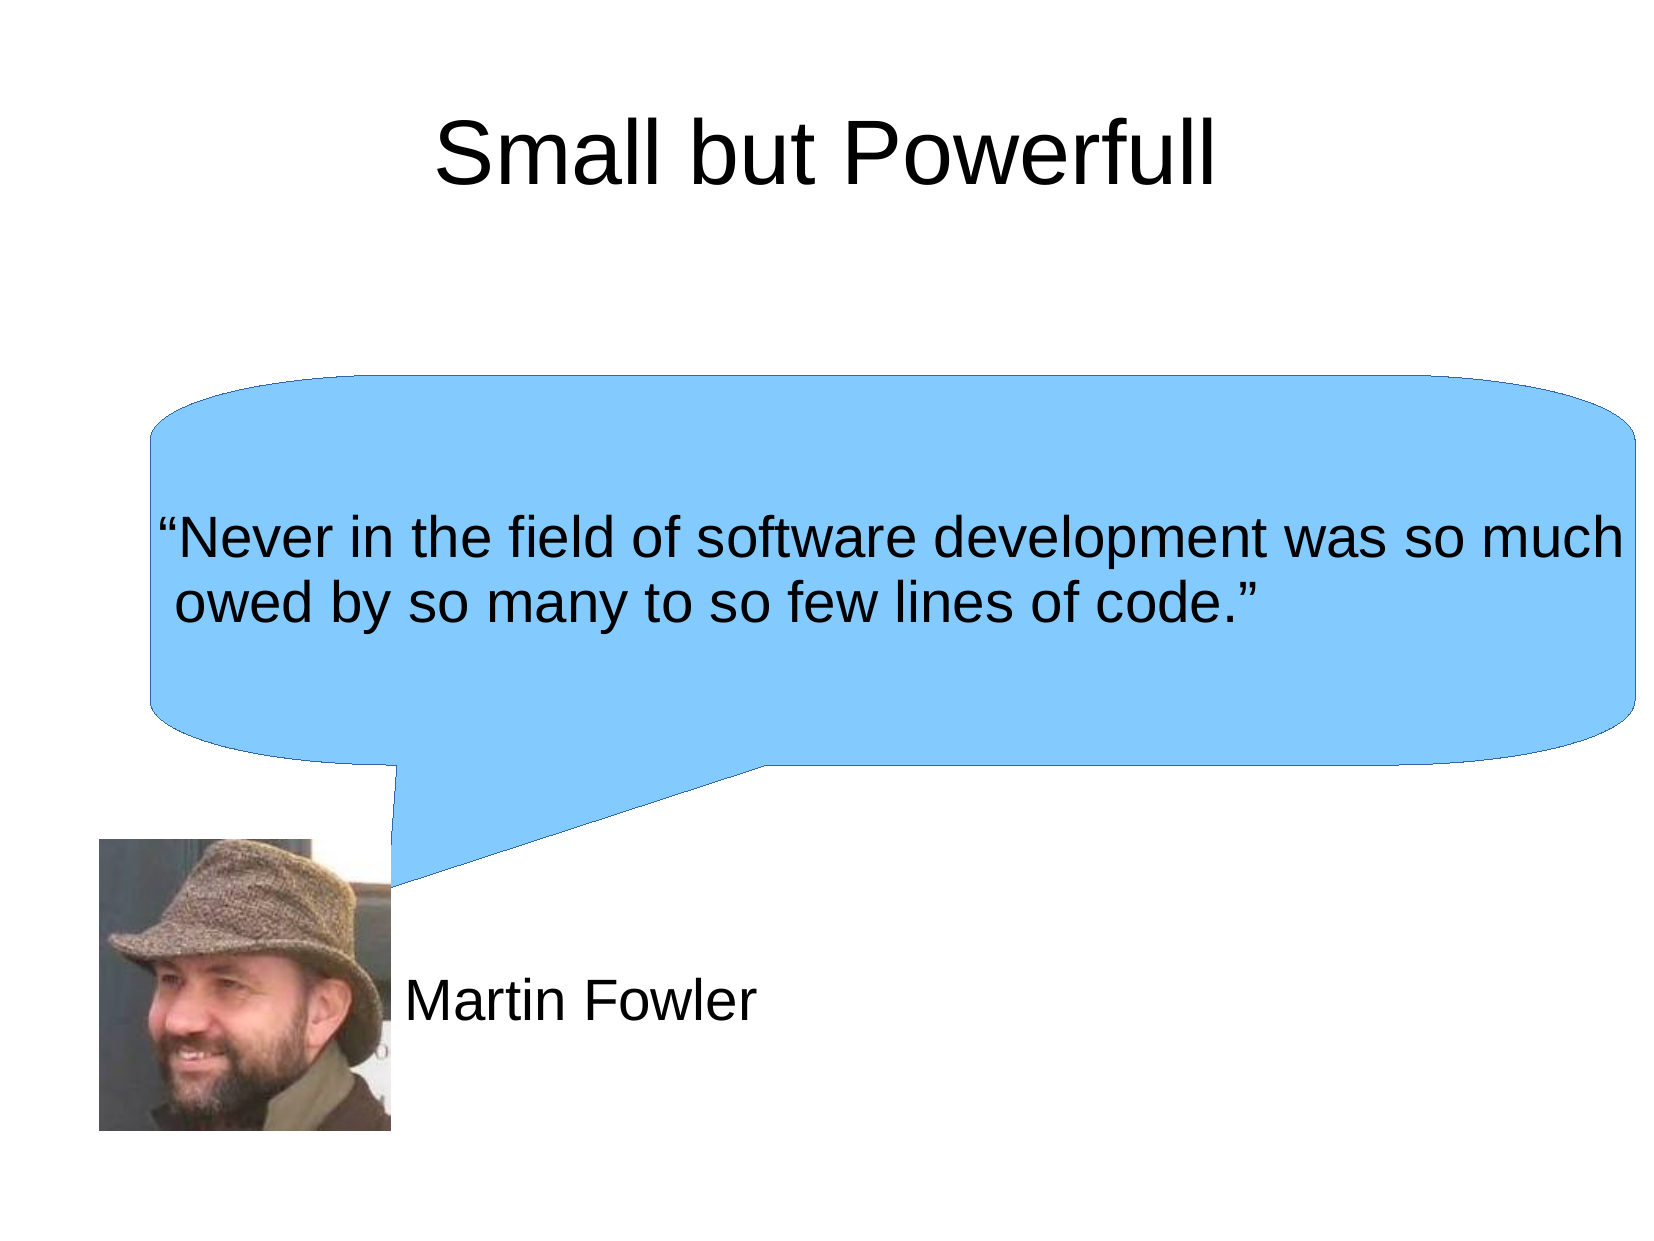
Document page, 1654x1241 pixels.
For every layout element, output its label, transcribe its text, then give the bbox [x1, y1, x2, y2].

picture [99, 839, 391, 1131]
text_box Martin Fowler [390, 960, 773, 1040]
title Small but Powerfull [82, 49, 1571, 257]
text_box “Never in the field of software development was so much owed by so many to so few lines of code.” [150, 375, 1636, 888]
